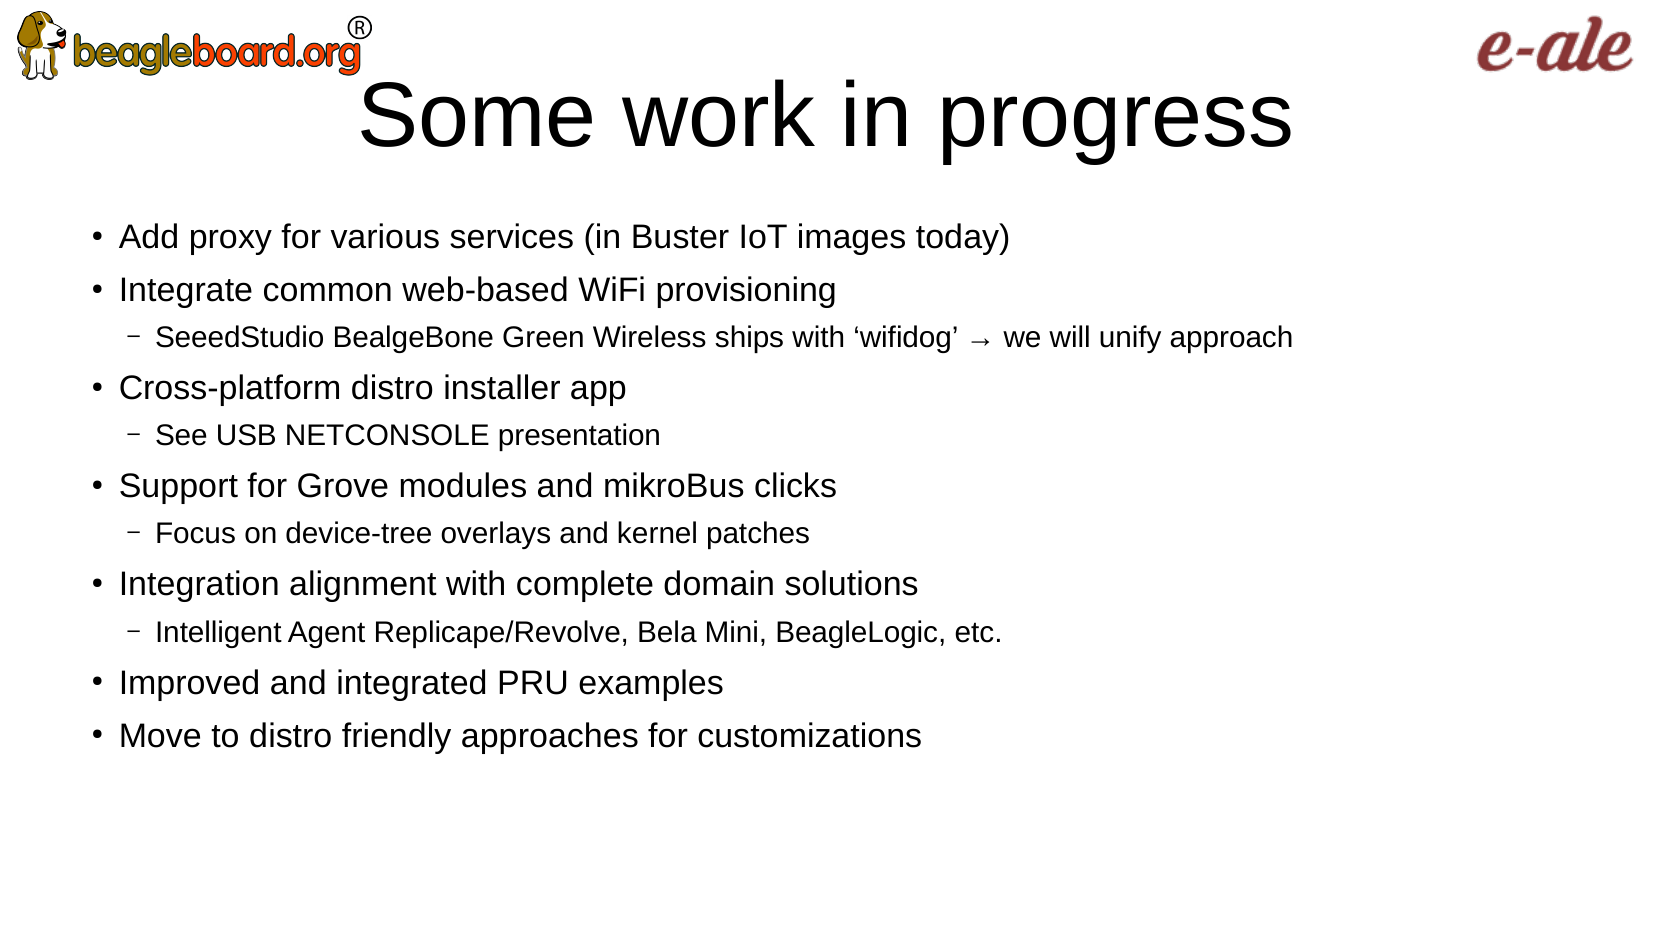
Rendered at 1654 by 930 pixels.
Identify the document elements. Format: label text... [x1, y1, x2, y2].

picture [1475, 14, 1636, 74]
title Some work in progress [82, 37, 1571, 193]
list Add proxy for various services (in Buster IoT images today) Integrate common web-based WiFi provisioning SeeedStudio BealgeBone Green Wireless ships with ‘wifidog’ → we will unify approach Cross-platform distro installer app See USB NETCONSOLE presentation Support for Grove modules and mikroBus clicks Focus on device-tree overlays and kernel patches Integration alignment with complete domain solutions Intelligent Agent Replicape/Revolve, Bela Mini, BeagleLogic, etc. Improved and integrated PRU examples Move to distro friendly approaches for customizations [82, 217, 1571, 757]
picture [17, 11, 372, 80]
